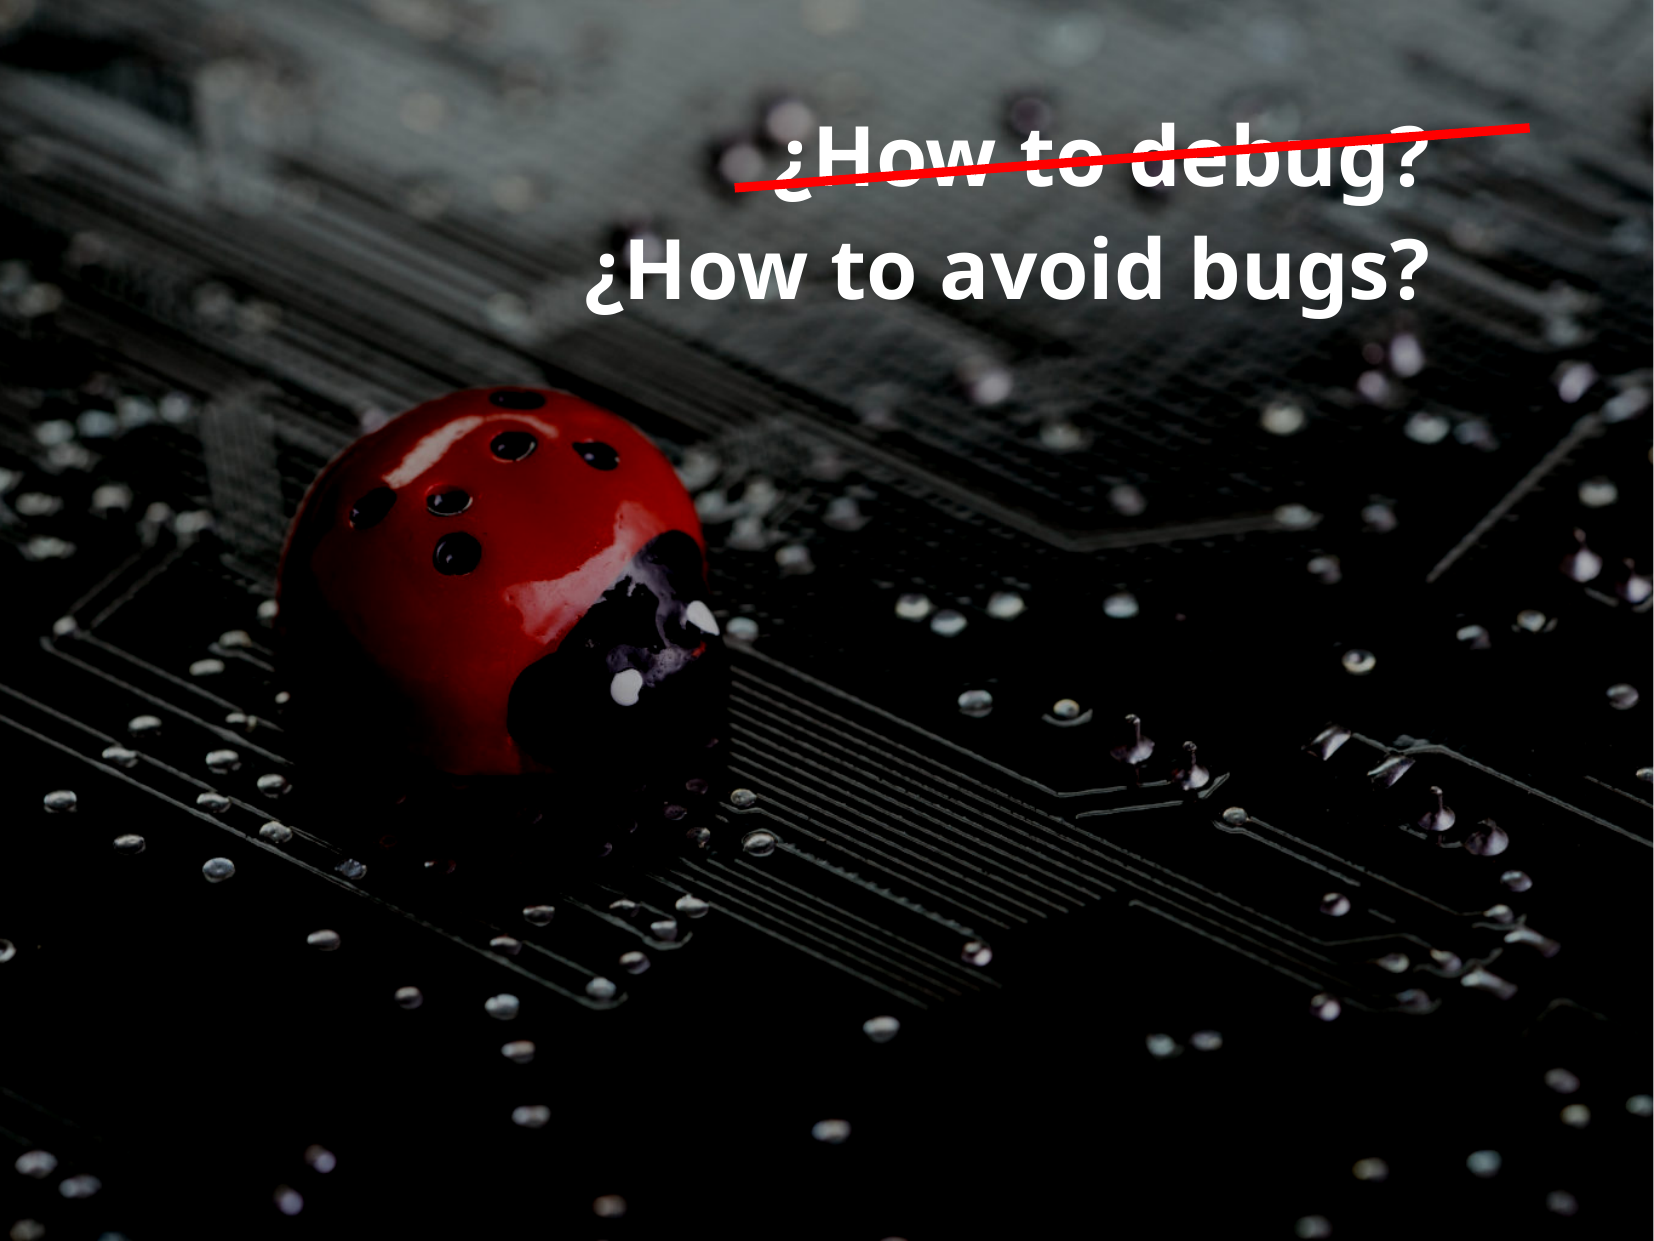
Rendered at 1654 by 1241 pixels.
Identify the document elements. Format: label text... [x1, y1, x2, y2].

text_box ¿How to debug? ¿How to avoid bugs? [569, 90, 1508, 308]
picture [0, 0, 1654, 1241]
